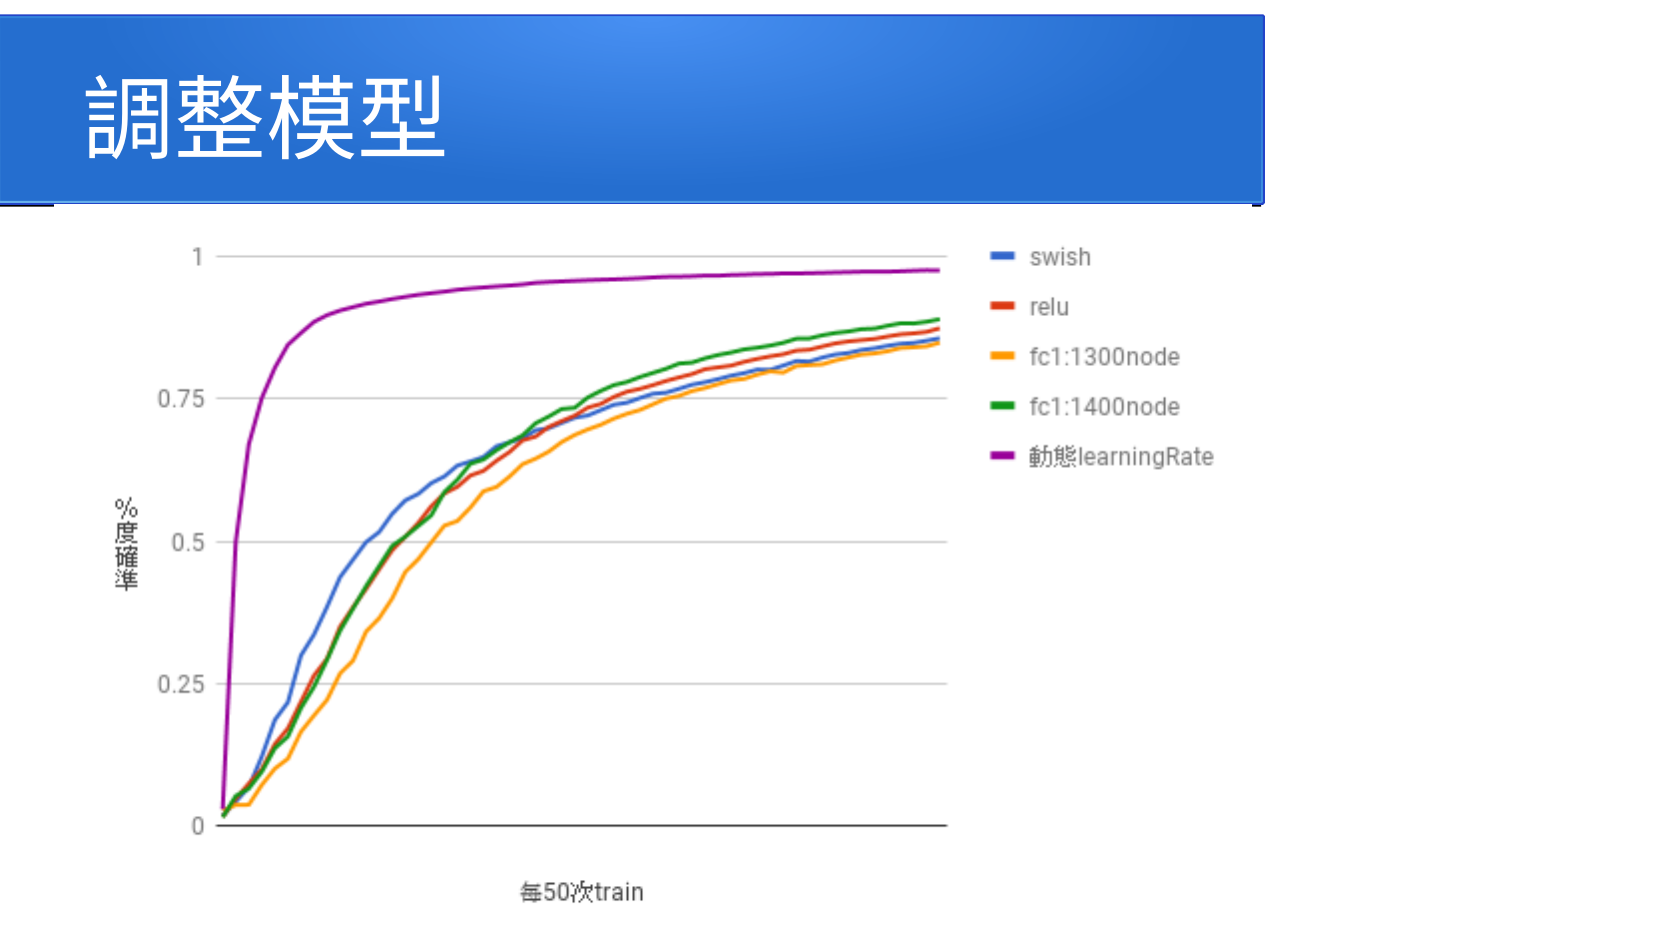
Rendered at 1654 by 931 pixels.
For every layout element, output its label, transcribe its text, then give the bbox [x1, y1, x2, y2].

picture [54, 204, 1252, 931]
title 調整模型 [82, 35, 1235, 189]
